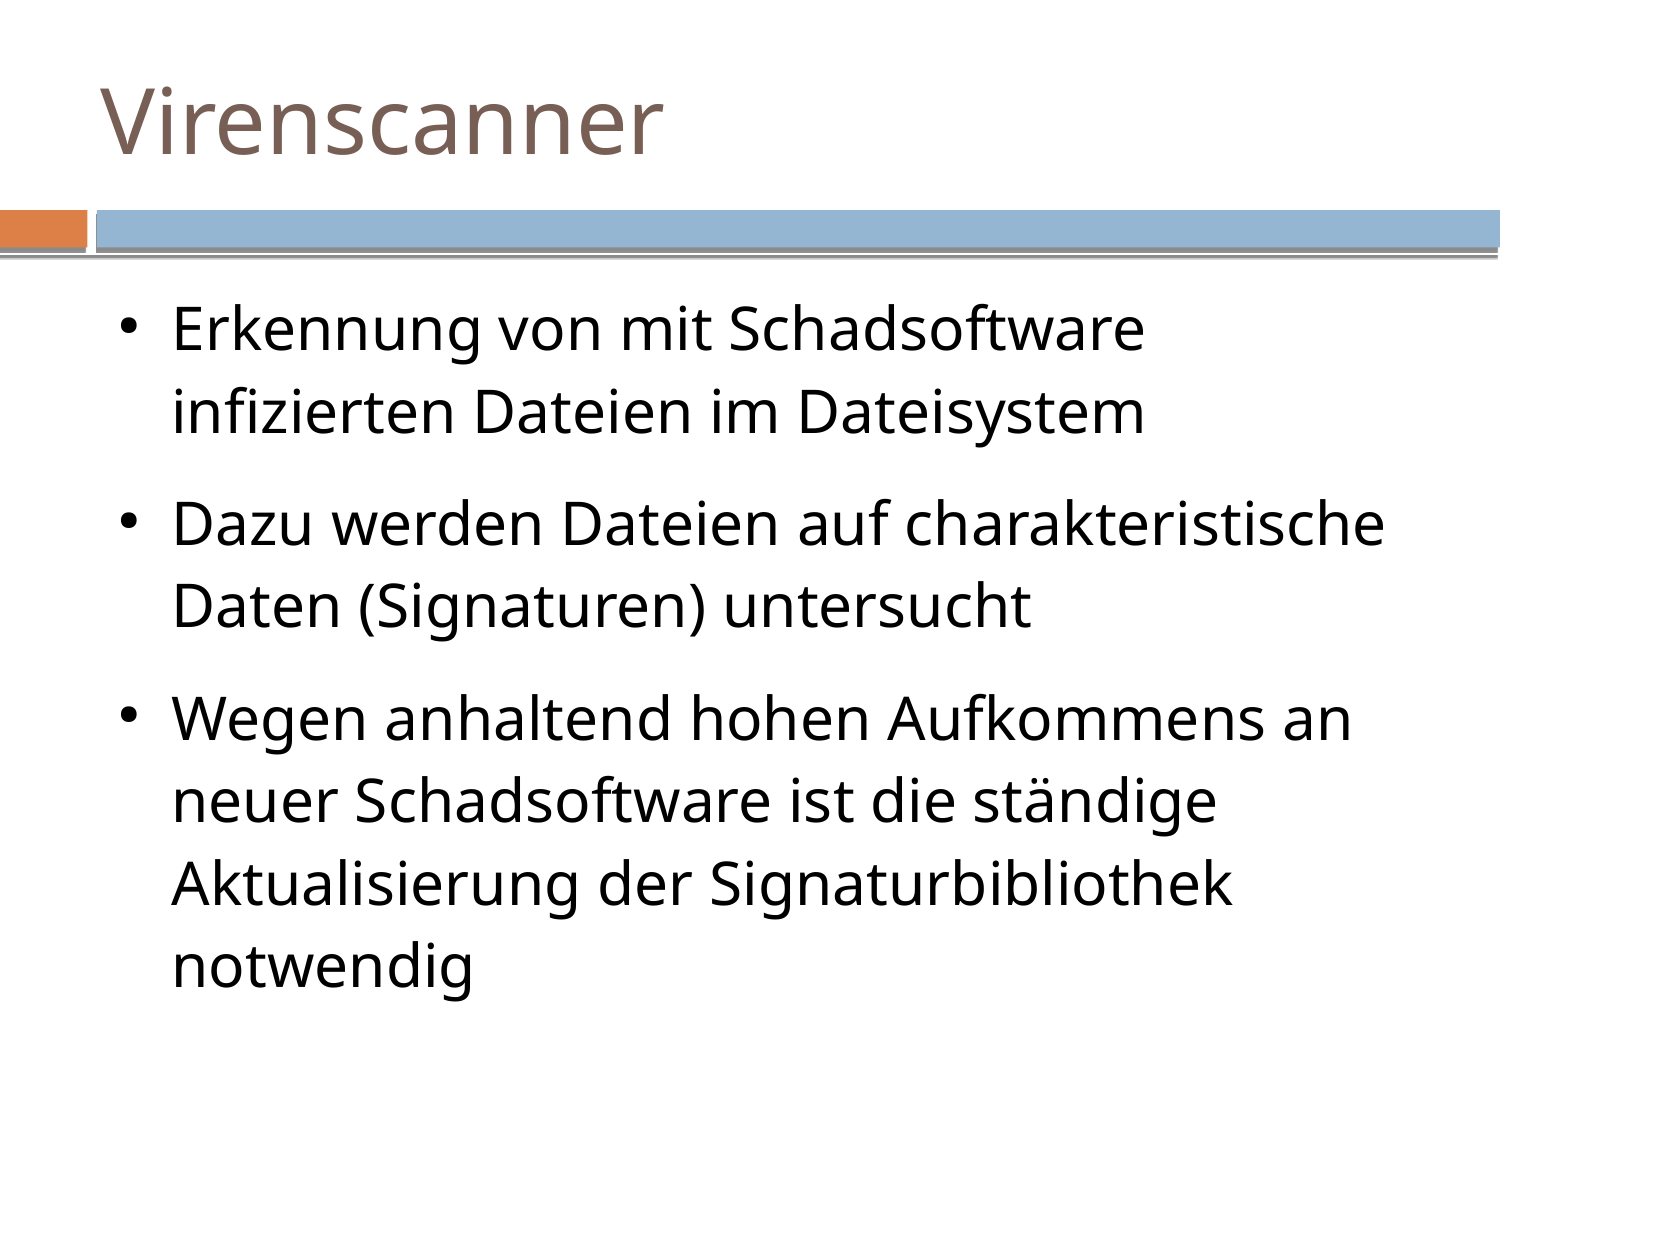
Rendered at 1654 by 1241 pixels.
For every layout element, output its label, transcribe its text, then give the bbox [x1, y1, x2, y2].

list Erkennung von mit Schadsoftware infizierten Dateien im Dateisystem Dazu werden Dateien auf charakteristische Daten (Signaturen) untersucht Wegen anhaltend hohen Aufkommens an neuer Schadsoftware ist die ständige Aktualisierung der Signaturbibliothek notwendig [100, 286, 1438, 1024]
title Virenscanner [100, 11, 1607, 226]
